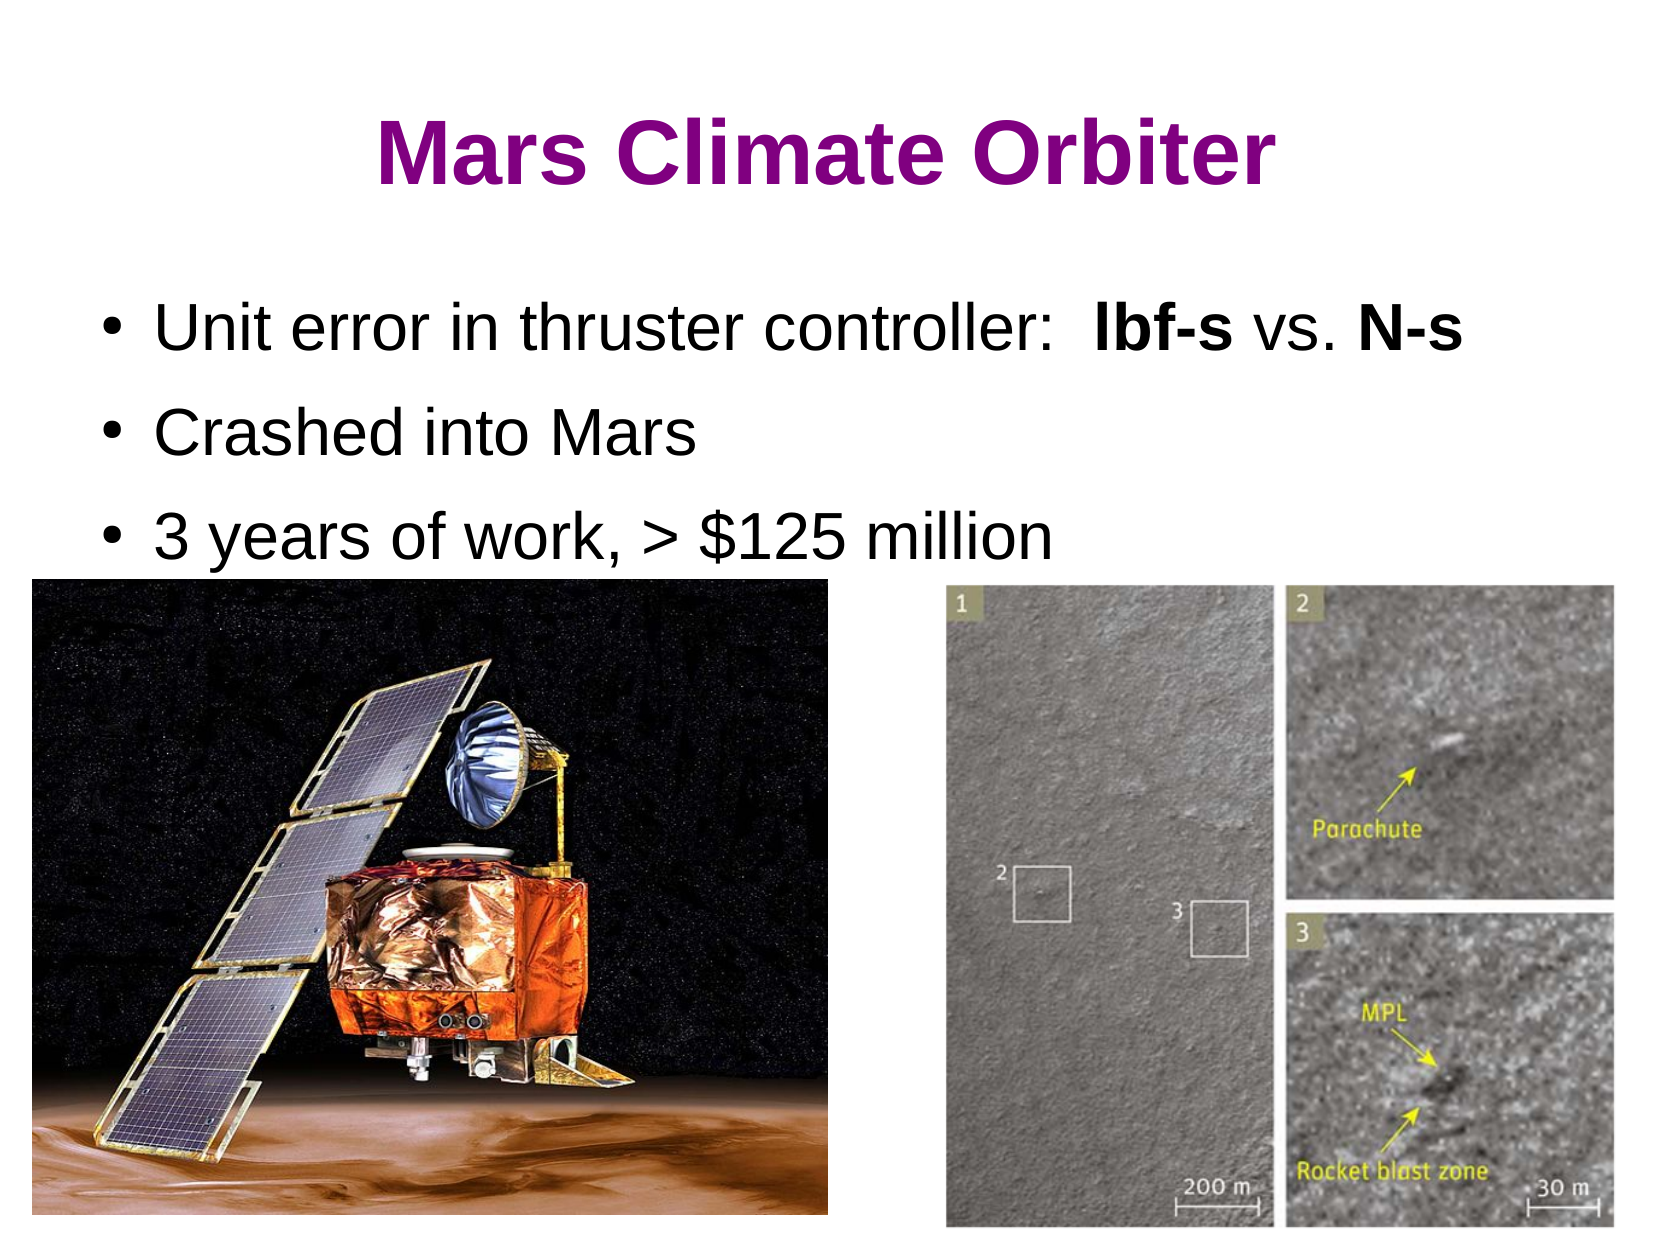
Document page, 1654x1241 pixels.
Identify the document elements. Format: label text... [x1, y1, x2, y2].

title Mars Climate Orbiter [82, 49, 1571, 257]
picture [945, 584, 1621, 1230]
picture [32, 579, 828, 1216]
list Unit error in thruster controller: lbf-s vs. N-s Crashed into Mars 3 years of work, > $125 million [82, 290, 1571, 1010]
